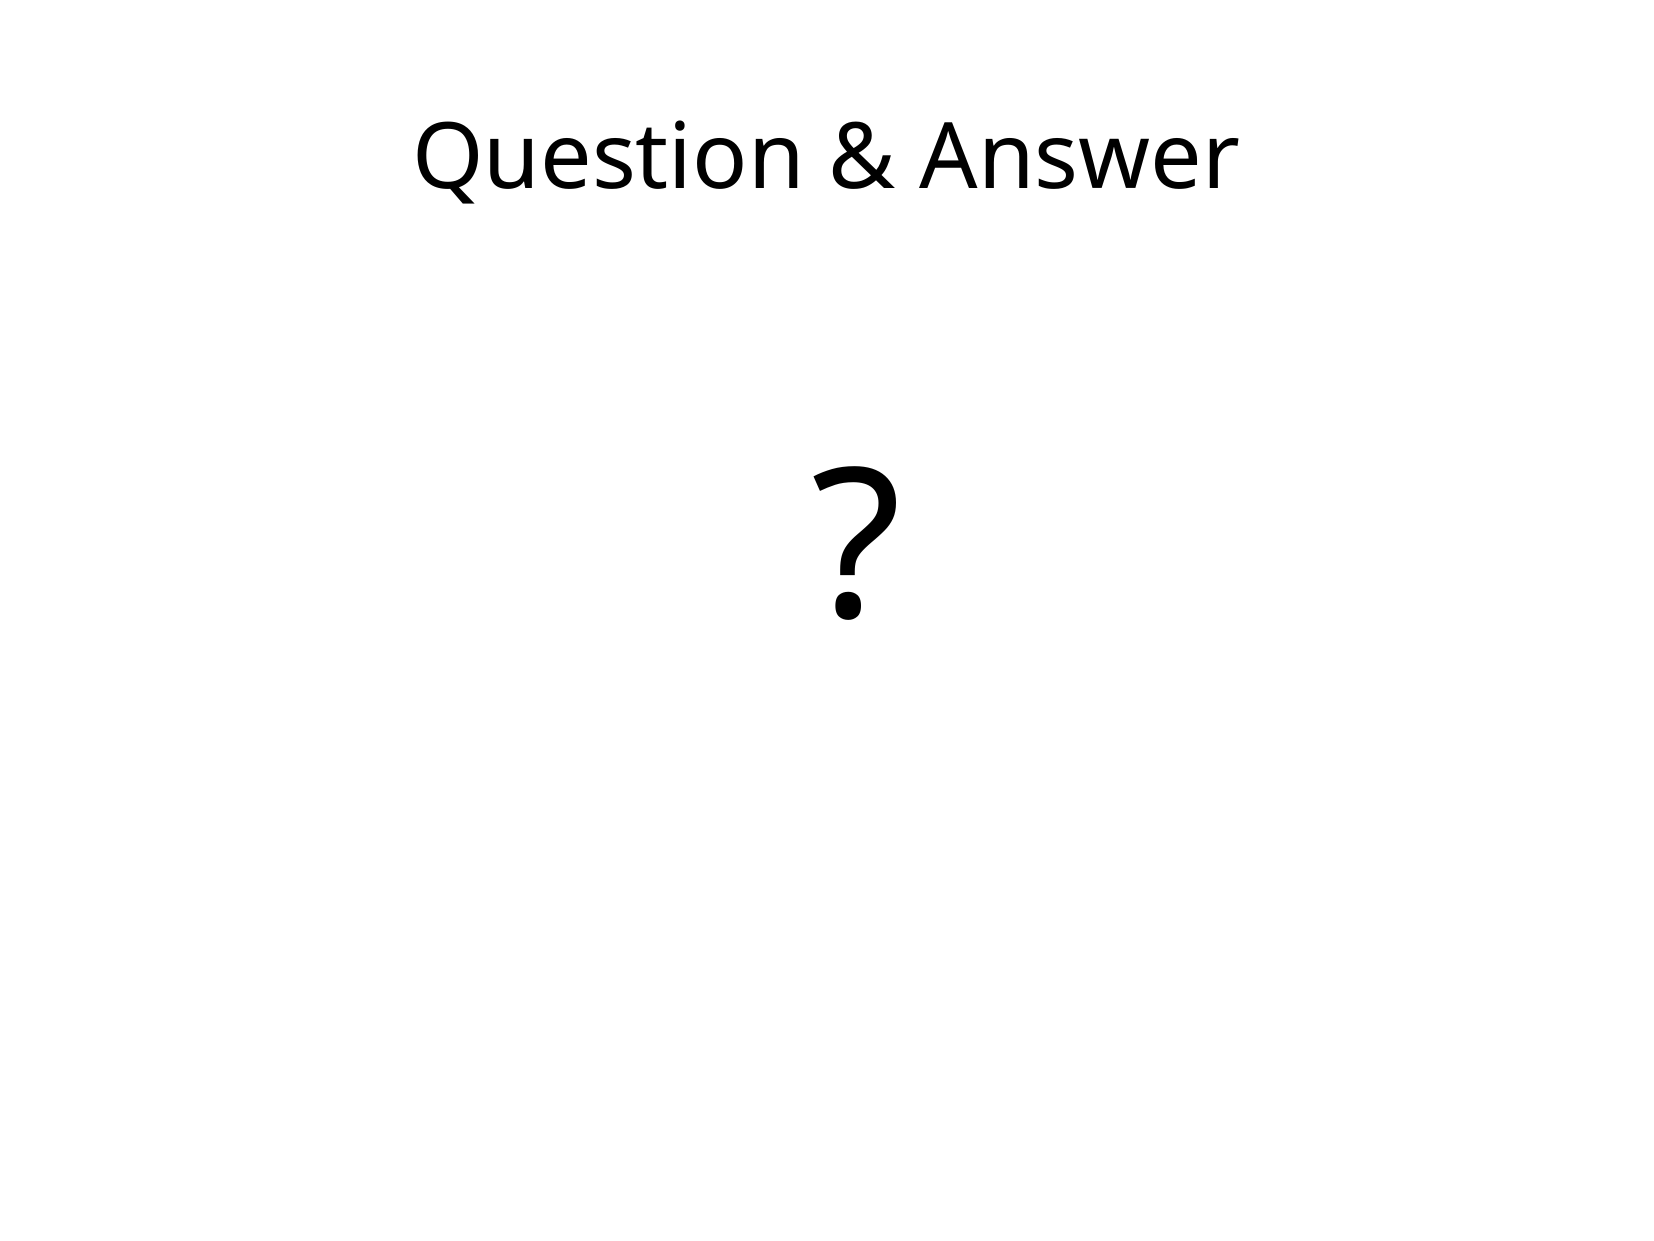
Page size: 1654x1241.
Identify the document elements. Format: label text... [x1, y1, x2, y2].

title Question & Answer [82, 49, 1571, 257]
list ? [82, 290, 1538, 1010]
